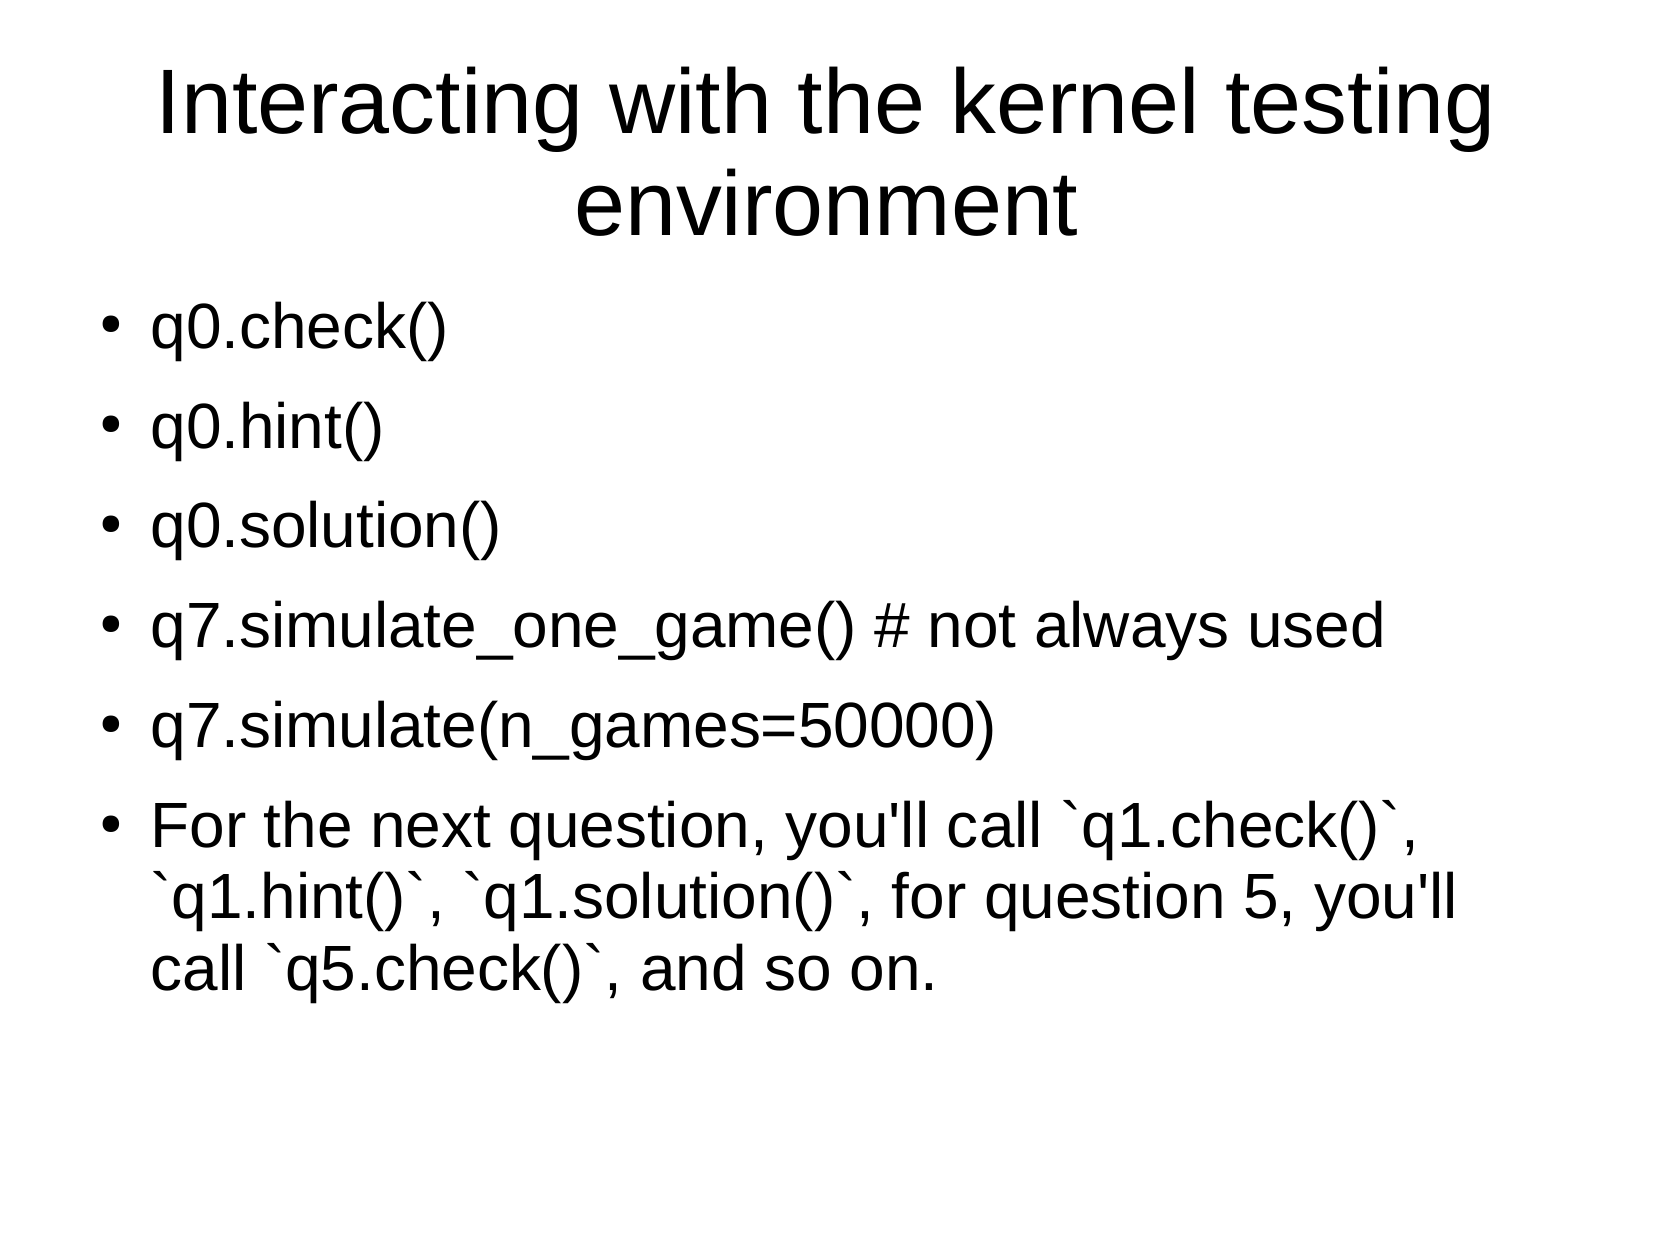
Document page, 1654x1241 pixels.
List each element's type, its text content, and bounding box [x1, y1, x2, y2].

list q0.check() q0.hint() q0.solution() q7.simulate_one_game() # not always used q7.simulate(n_games=50000) For the next question, you'll call `q1.check()`, `q1.hint()`, `q1.solution()`, for question 5, you'll call `q5.check()`, and so on. [82, 290, 1571, 1010]
title Interacting with the kernel testing environment [82, 49, 1571, 257]
